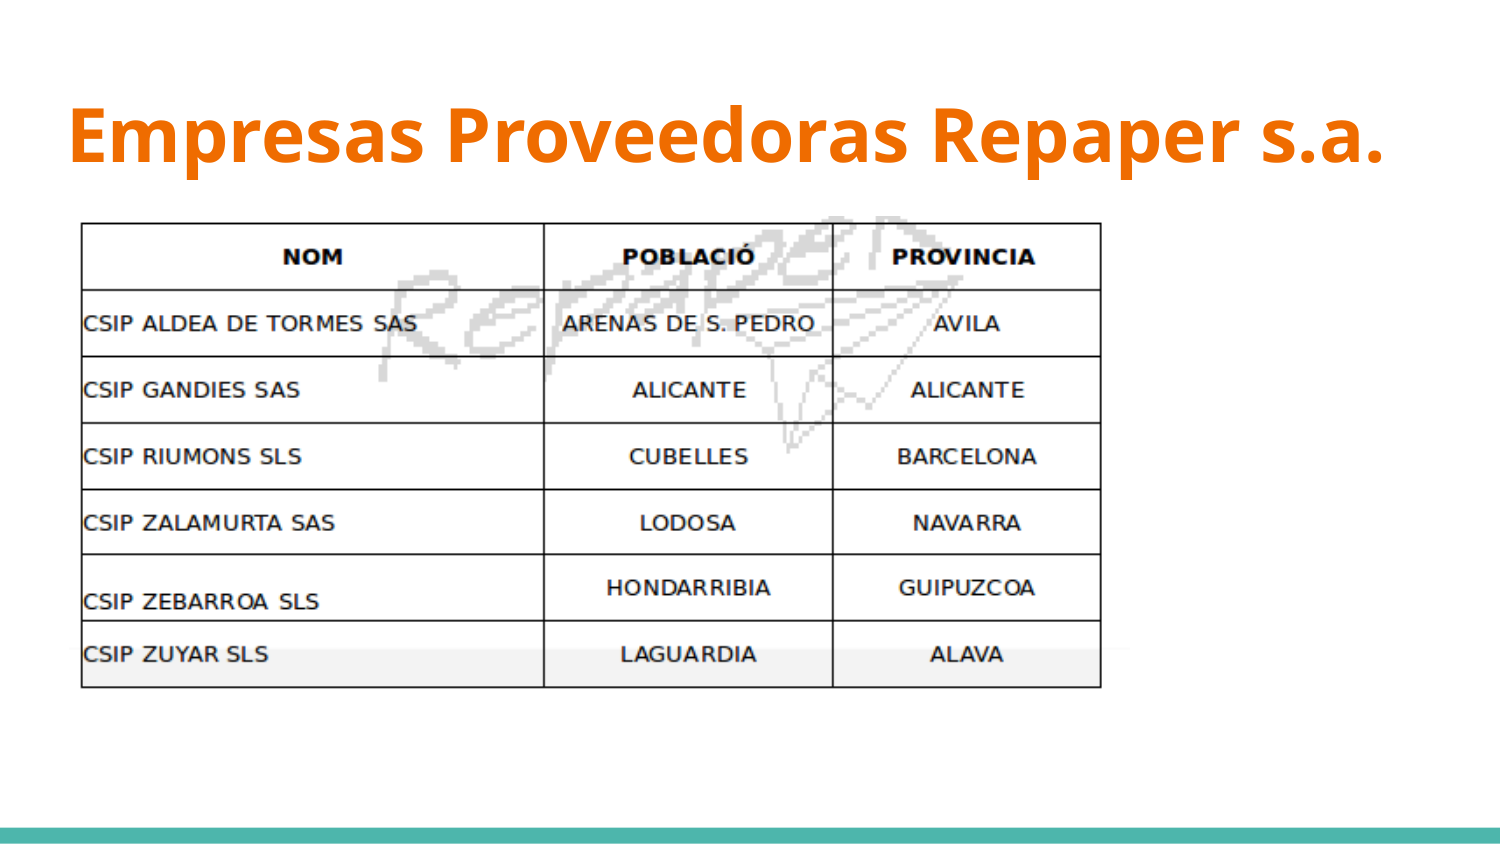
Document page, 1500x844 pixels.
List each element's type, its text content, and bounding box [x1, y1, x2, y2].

title Empresas Proveedoras Repaper s.a. [51, 72, 1449, 189]
picture [69, 216, 1130, 699]
